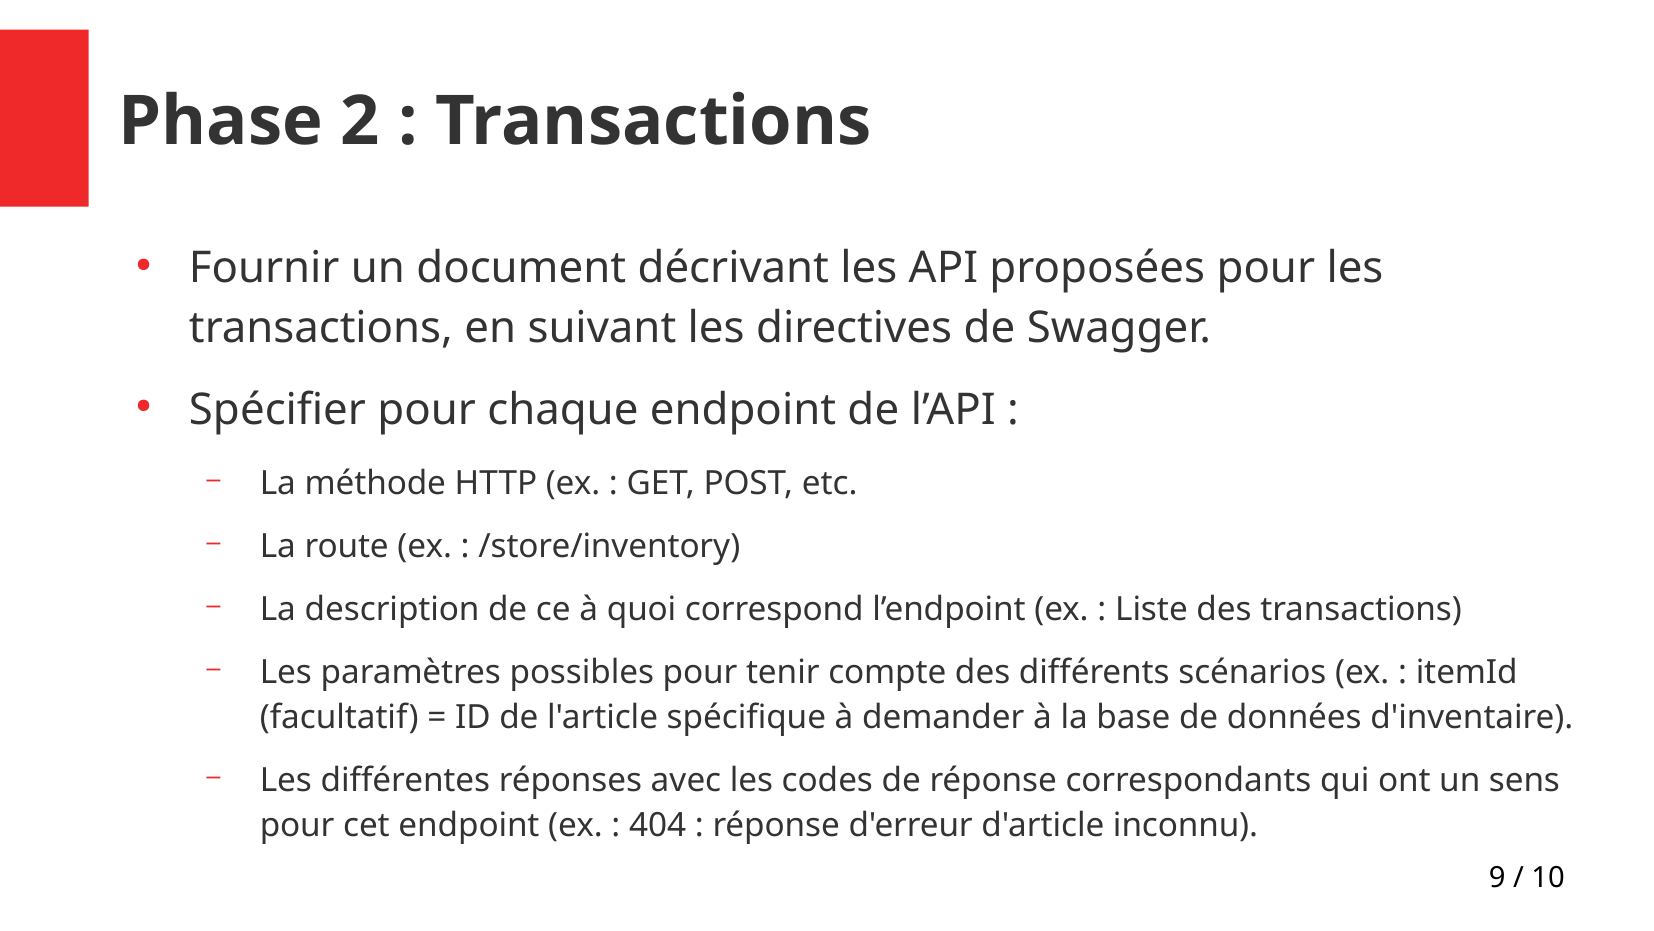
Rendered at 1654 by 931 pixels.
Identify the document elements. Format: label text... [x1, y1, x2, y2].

list Fournir un document décrivant les API proposées pour les transactions, en suivant les directives de Swagger. Spécifier pour chaque endpoint de l’API : La méthode HTTP (ex. : GET, POST, etc. La route (ex. : /store/inventory) La description de ce à quoi correspond l’endpoint (ex. : Liste des transactions) Les paramètres possibles pour tenir compte des différents scénarios (ex. : itemId (facultatif) = ID de l'article spécifique à demander à la base de données d'inventaire). Les différentes réponses avec les codes de réponse correspondants qui ont un sens pour cet endpoint (ex. : 404 : réponse d'erreur d'article inconnu). [118, 236, 1595, 798]
title Phase 2 : Transactions [118, 29, 1595, 207]
